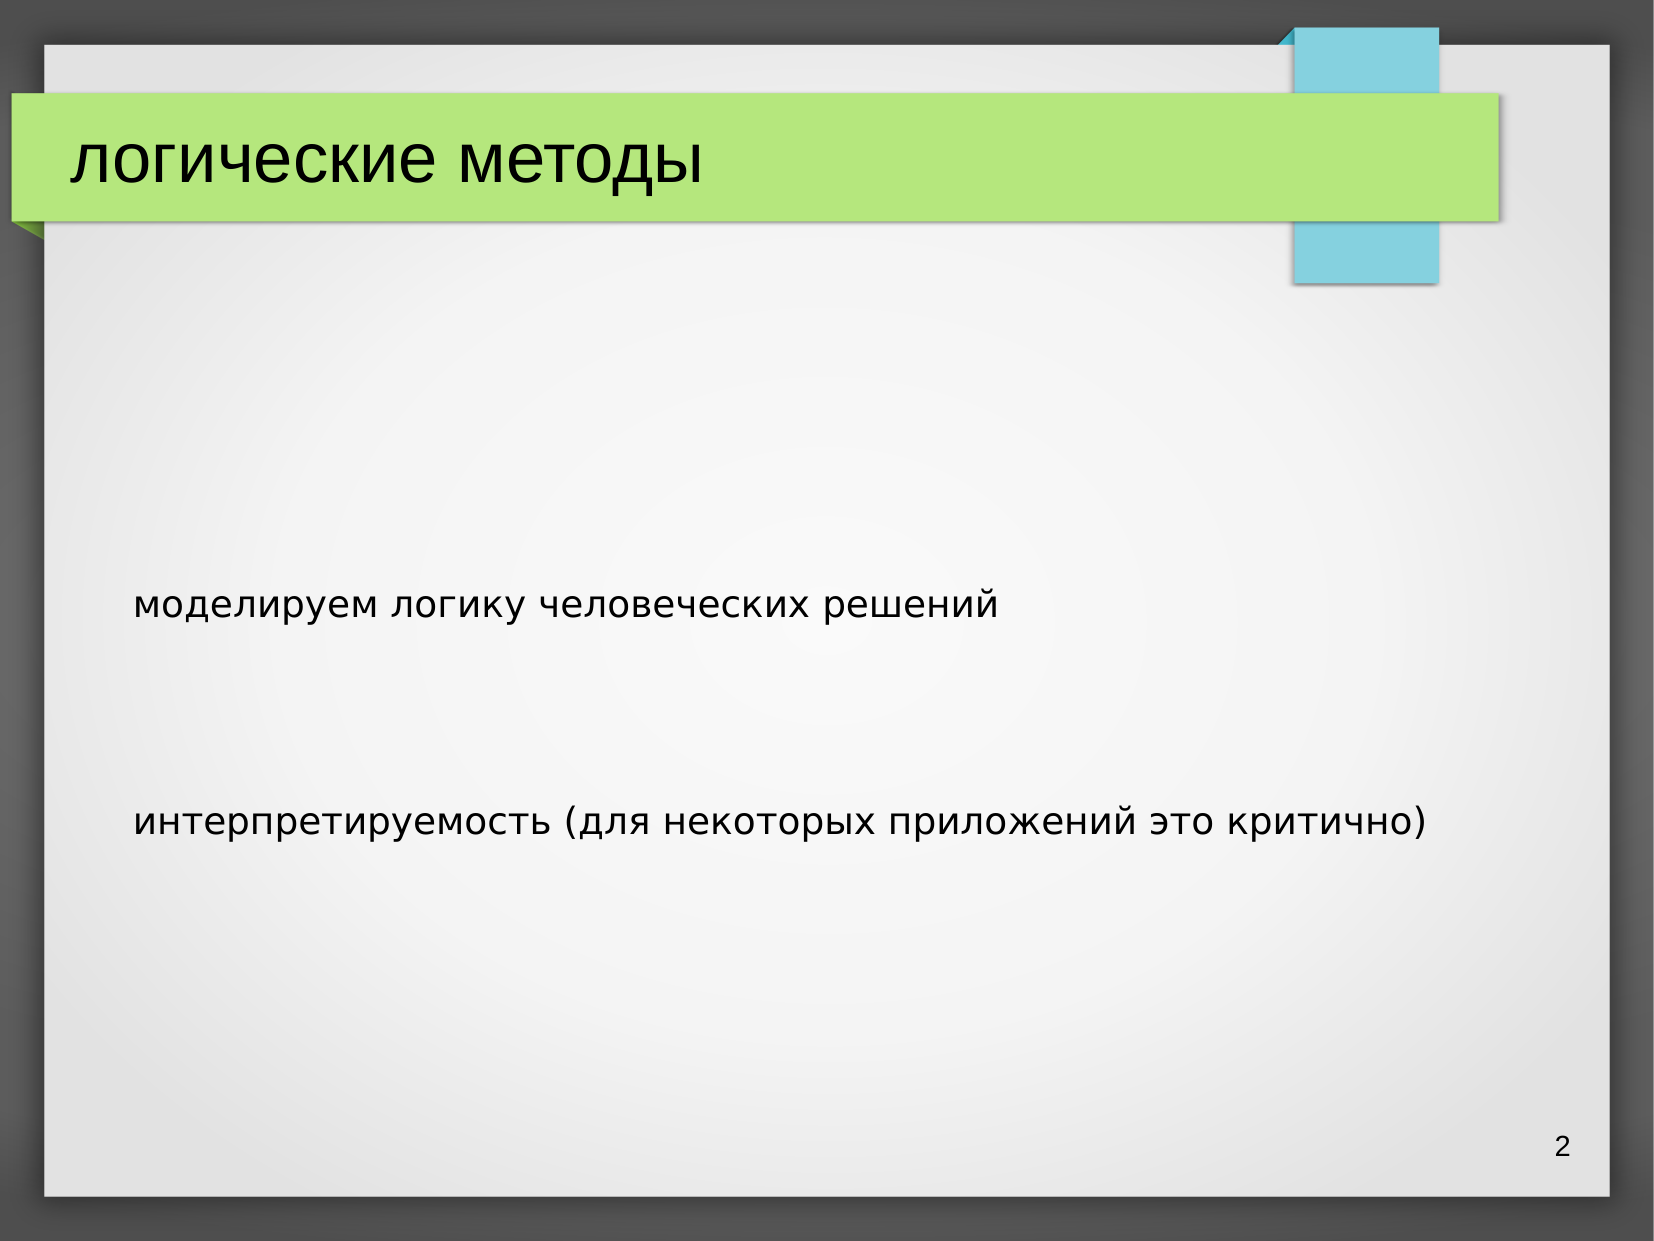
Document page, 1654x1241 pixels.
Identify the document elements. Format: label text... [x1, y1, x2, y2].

text_box моделируем логику человеческих решений интерпретируемость (для некоторых приложений это критично) [118, 575, 1444, 852]
picture [0, 0, 1654, 1241]
title логические методы [70, 118, 1205, 199]
